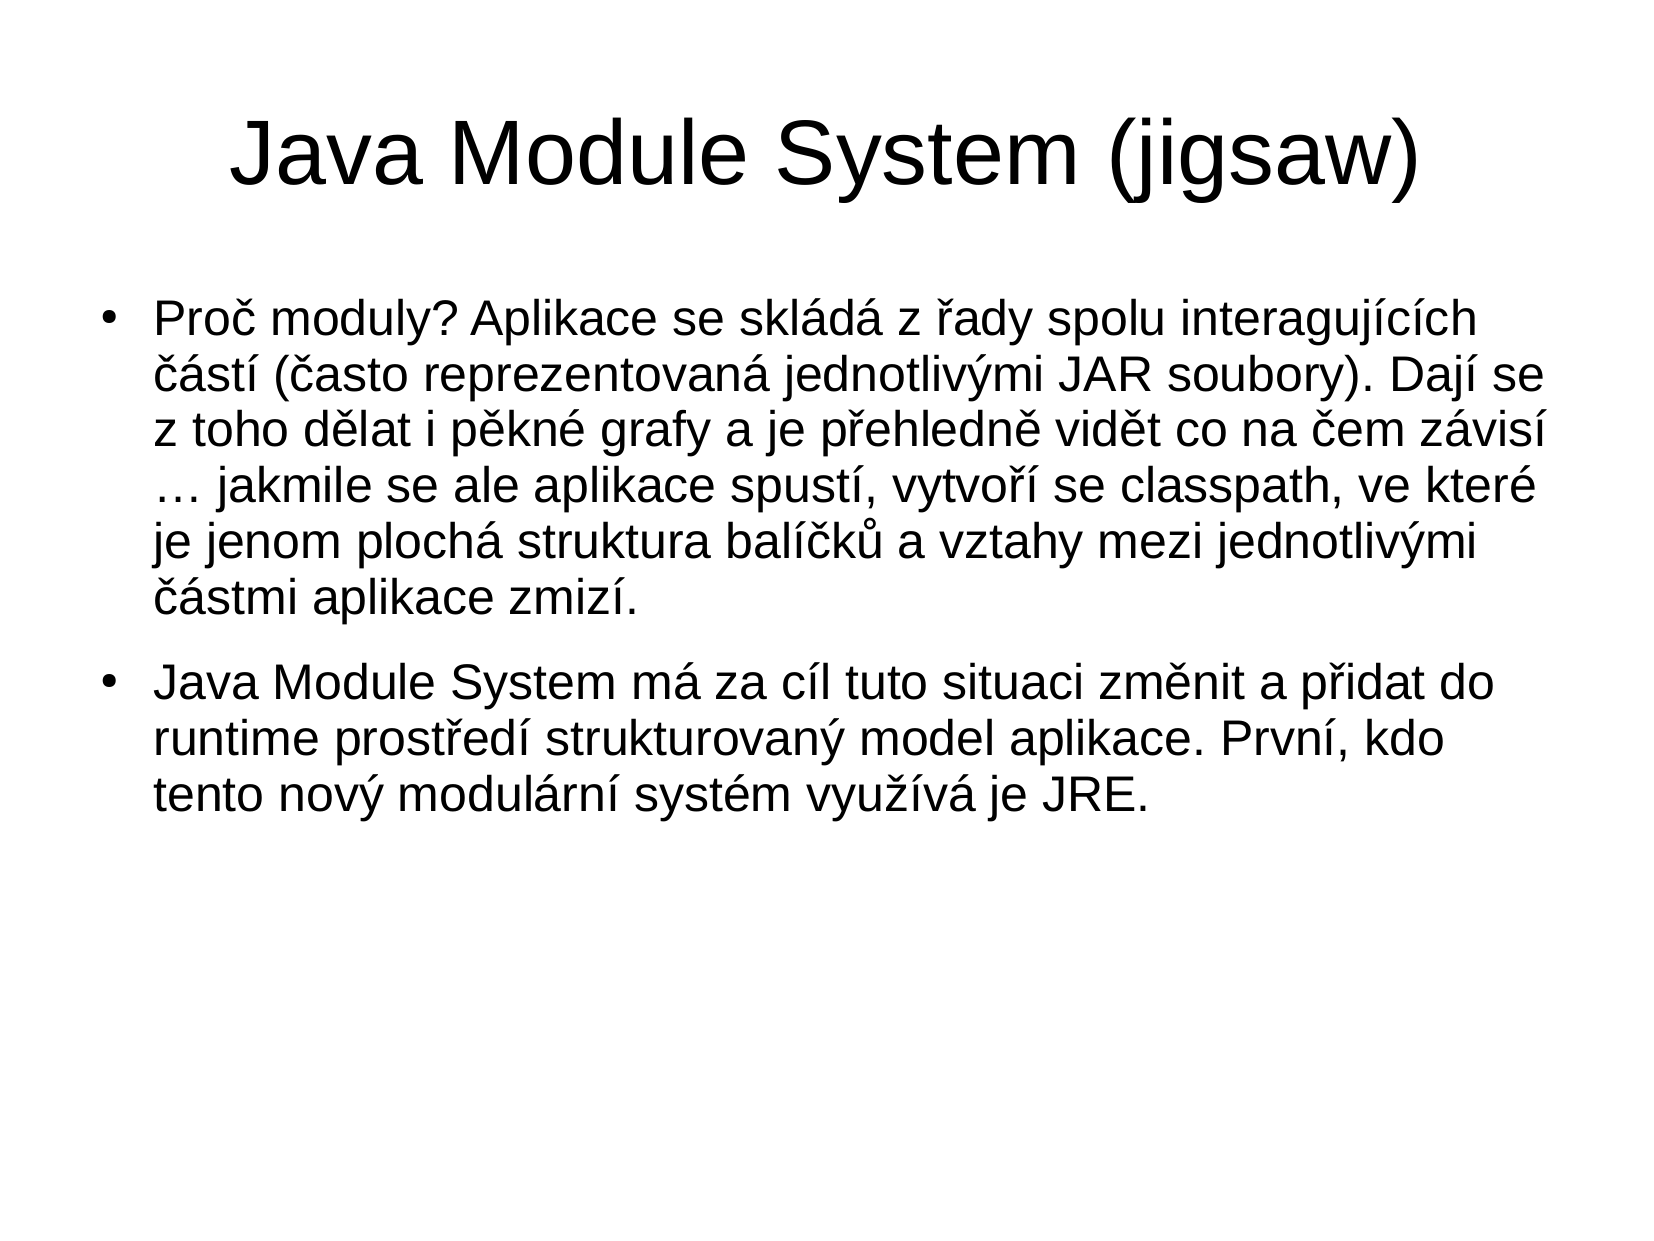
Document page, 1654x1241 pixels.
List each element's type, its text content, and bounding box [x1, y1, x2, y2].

list Proč moduly? Aplikace se skládá z řady spolu interagujících částí (často reprezentovaná jednotlivými JAR soubory). Dají se z toho dělat i pěkné grafy a je přehledně vidět co na čem závisí … jakmile se ale aplikace spustí, vytvoří se classpath, ve které je jenom plochá struktura balíčků a vztahy mezi jednotlivými částmi aplikace zmizí. Java Module System má za cíl tuto situaci změnit a přidat do runtime prostředí strukturovaný model aplikace. První, kdo tento nový modulární systém využívá je JRE. [82, 290, 1571, 1010]
title Java Module System (jigsaw) [82, 49, 1571, 257]
